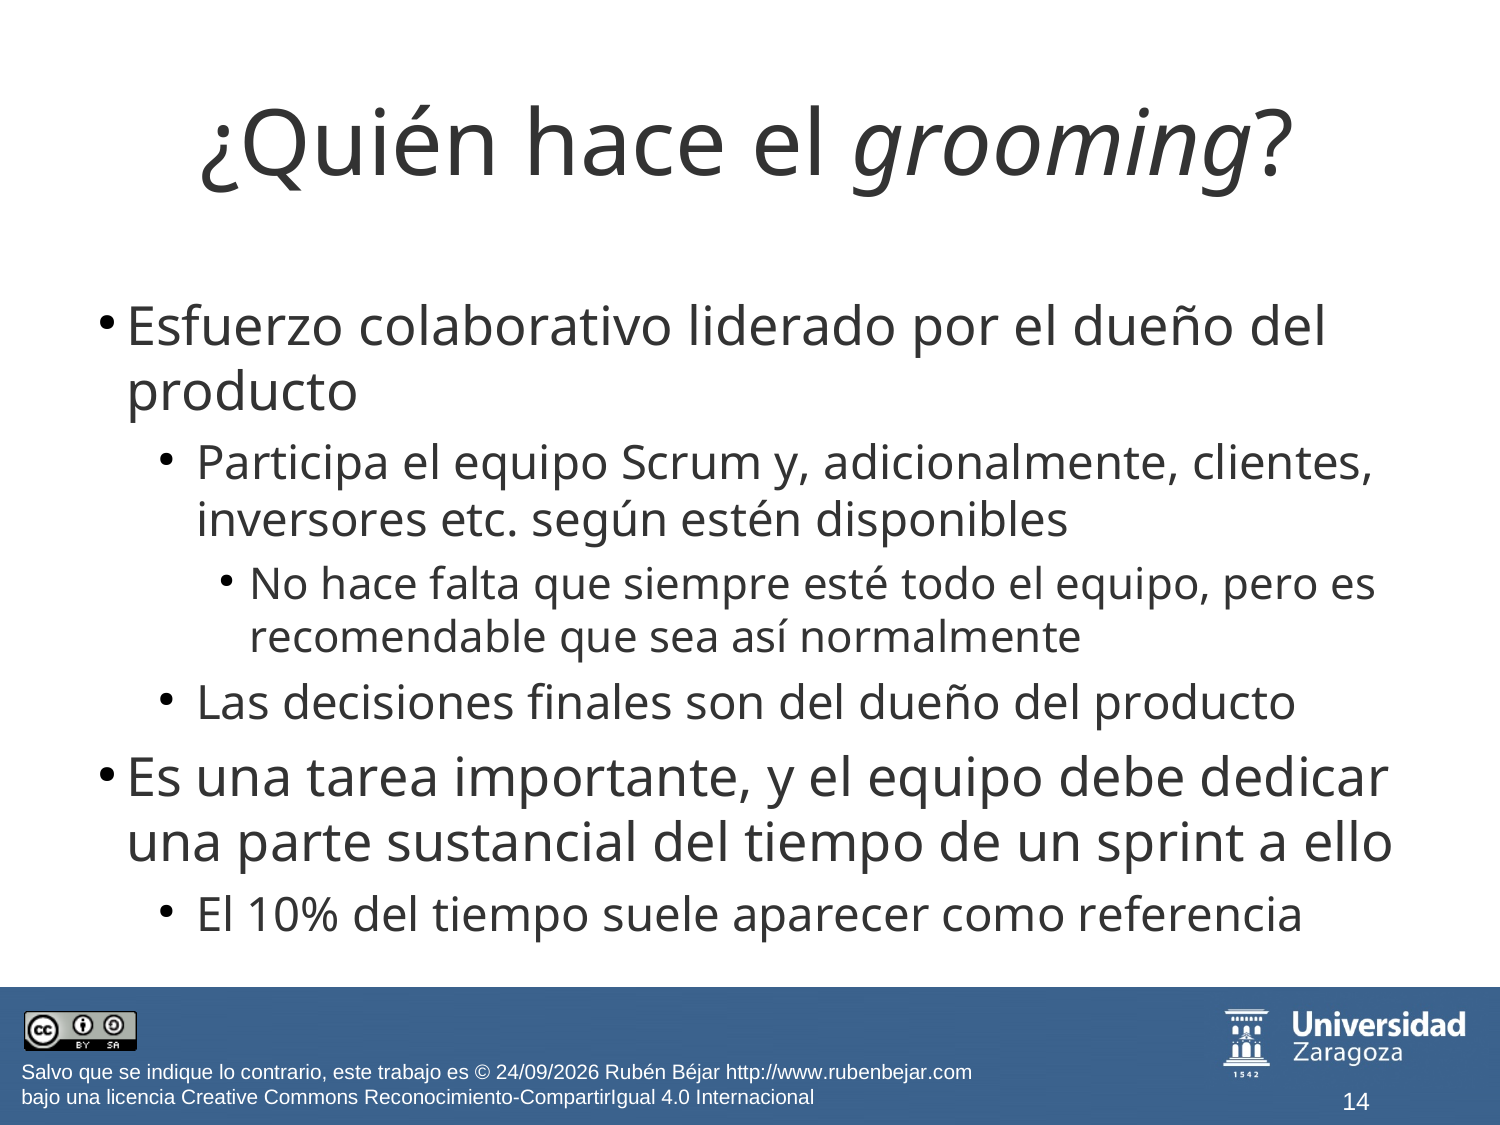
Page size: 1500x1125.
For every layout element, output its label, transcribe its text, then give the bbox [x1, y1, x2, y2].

list Esfuerzo colaborativo liderado por el dueño del producto Participa el equipo Scrum y, adicionalmente, clientes, inversores etc. según estén disponibles No hace falta que siempre esté todo el equipo, pero es recomendable que sea así normalmente Las decisiones finales son del dueño del producto Es una tarea importante, y el equipo debe dedicar una parte sustancial del tiempo de un sprint a ello El 10% del tiempo suele aparecer como referencia [82, 283, 1418, 957]
picture [0, 987, 1500, 1125]
title ¿Quién hace el grooming? [74, 21, 1420, 257]
